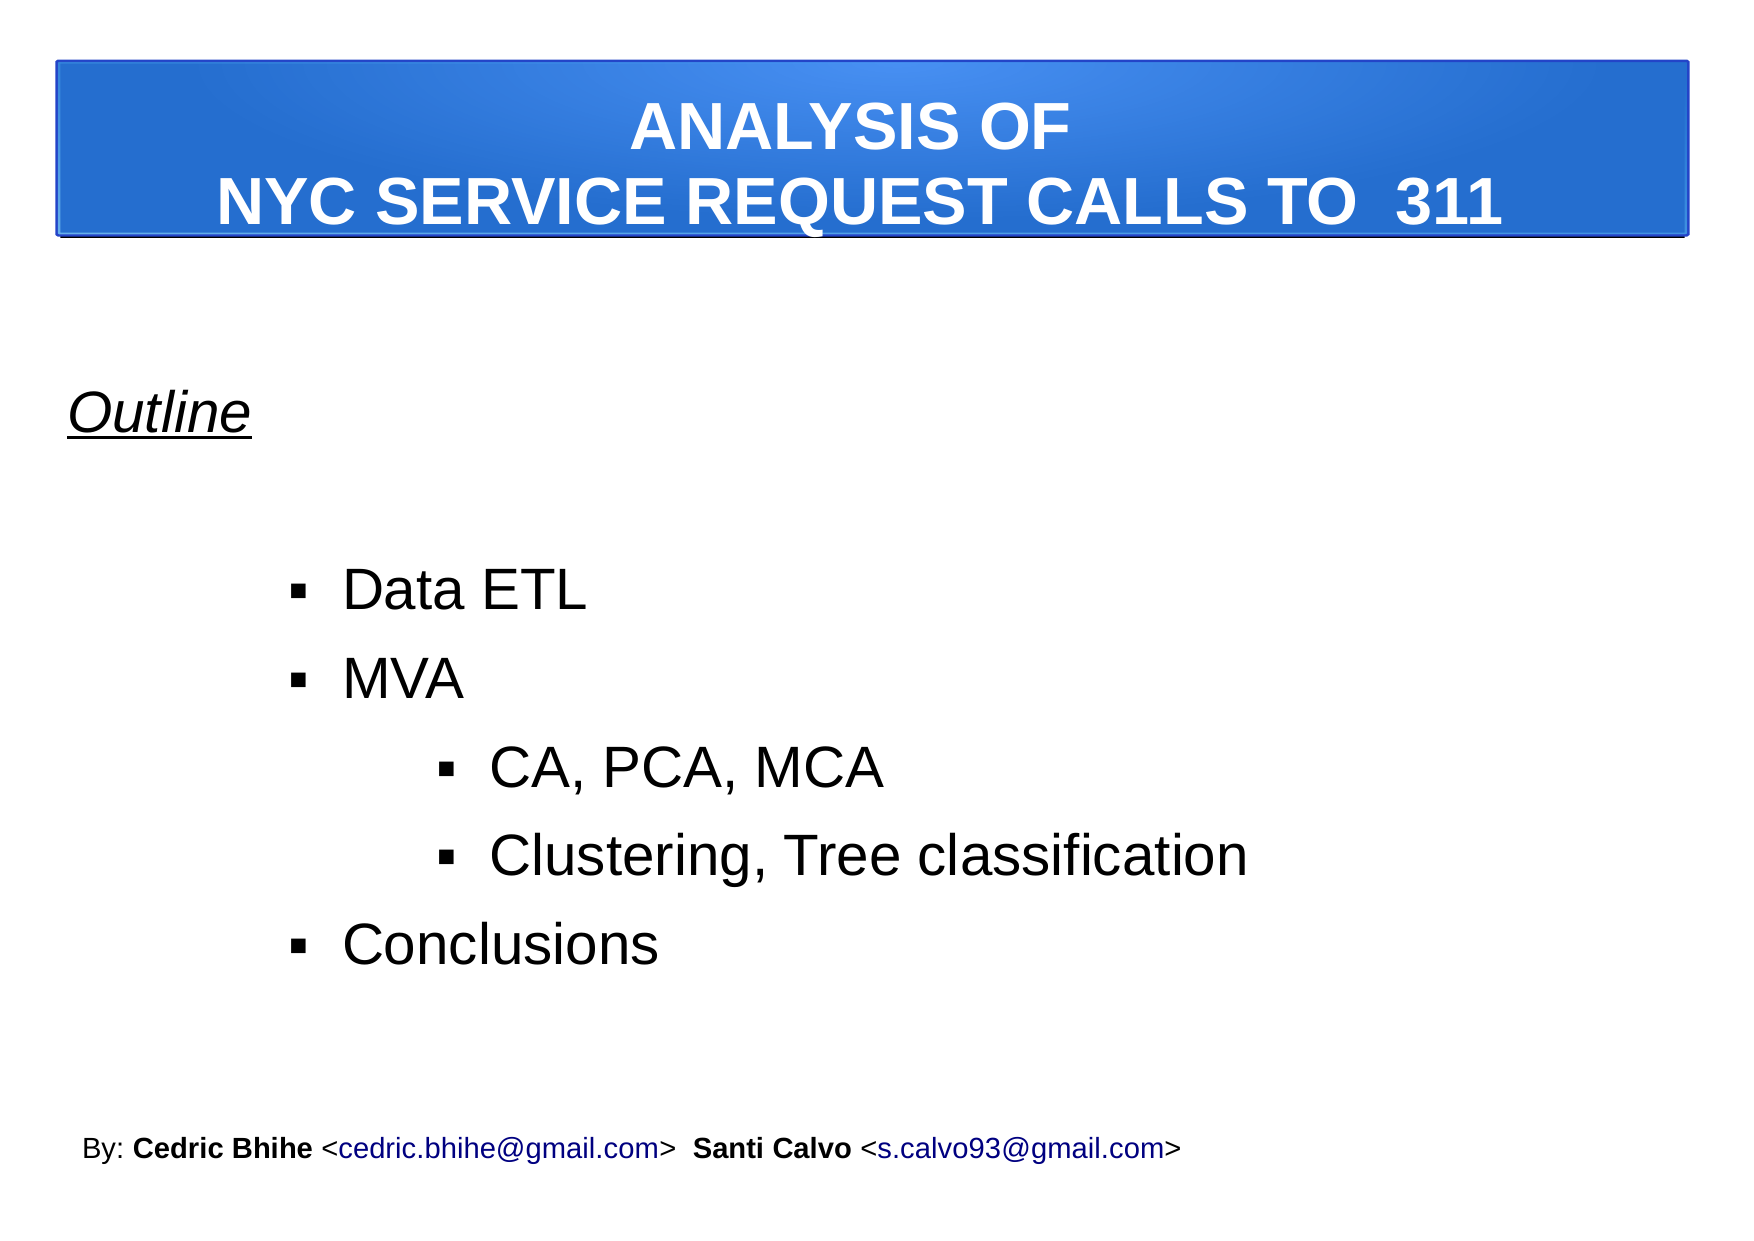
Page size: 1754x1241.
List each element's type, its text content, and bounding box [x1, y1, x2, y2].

title Analysis of NYC Service Request CALLS to 311 [103, 97, 1618, 231]
subtitle Outline ▪ Data ETL ▪ MVA ▪ CA, PCA, MCA ▪ Clustering, Tree classification ▪ Conclusions [67, 276, 1688, 1125]
text_box By: Cedric Bhihe <cedric.bhihe@gmail.com> Santi Calvo <s.calvo93@gmail.com> [67, 1125, 1696, 1170]
